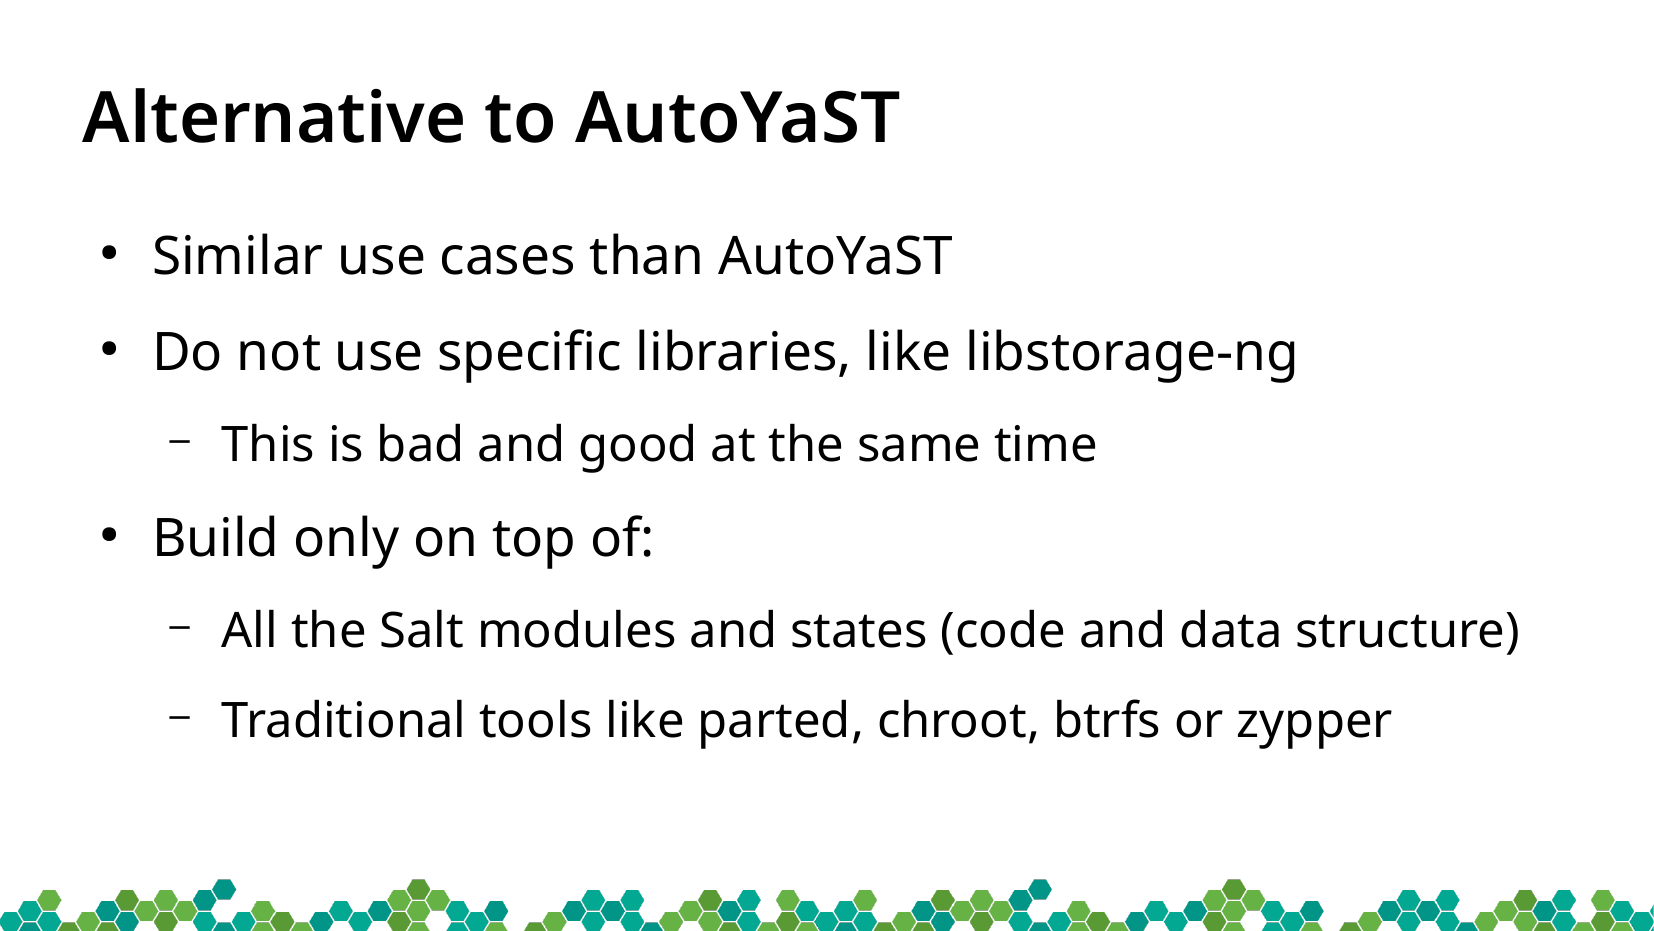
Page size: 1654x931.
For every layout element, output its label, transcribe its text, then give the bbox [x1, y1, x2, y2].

picture [0, 871, 1654, 931]
title Alternative to AutoYaST [82, 37, 1571, 193]
list Similar use cases than AutoYaST Do not use specific libraries, like libstorage-ng This is bad and good at the same time Build only on top of: All the Salt modules and states (code and data structure) Traditional tools like parted, chroot, btrfs or zypper [82, 217, 1571, 758]
